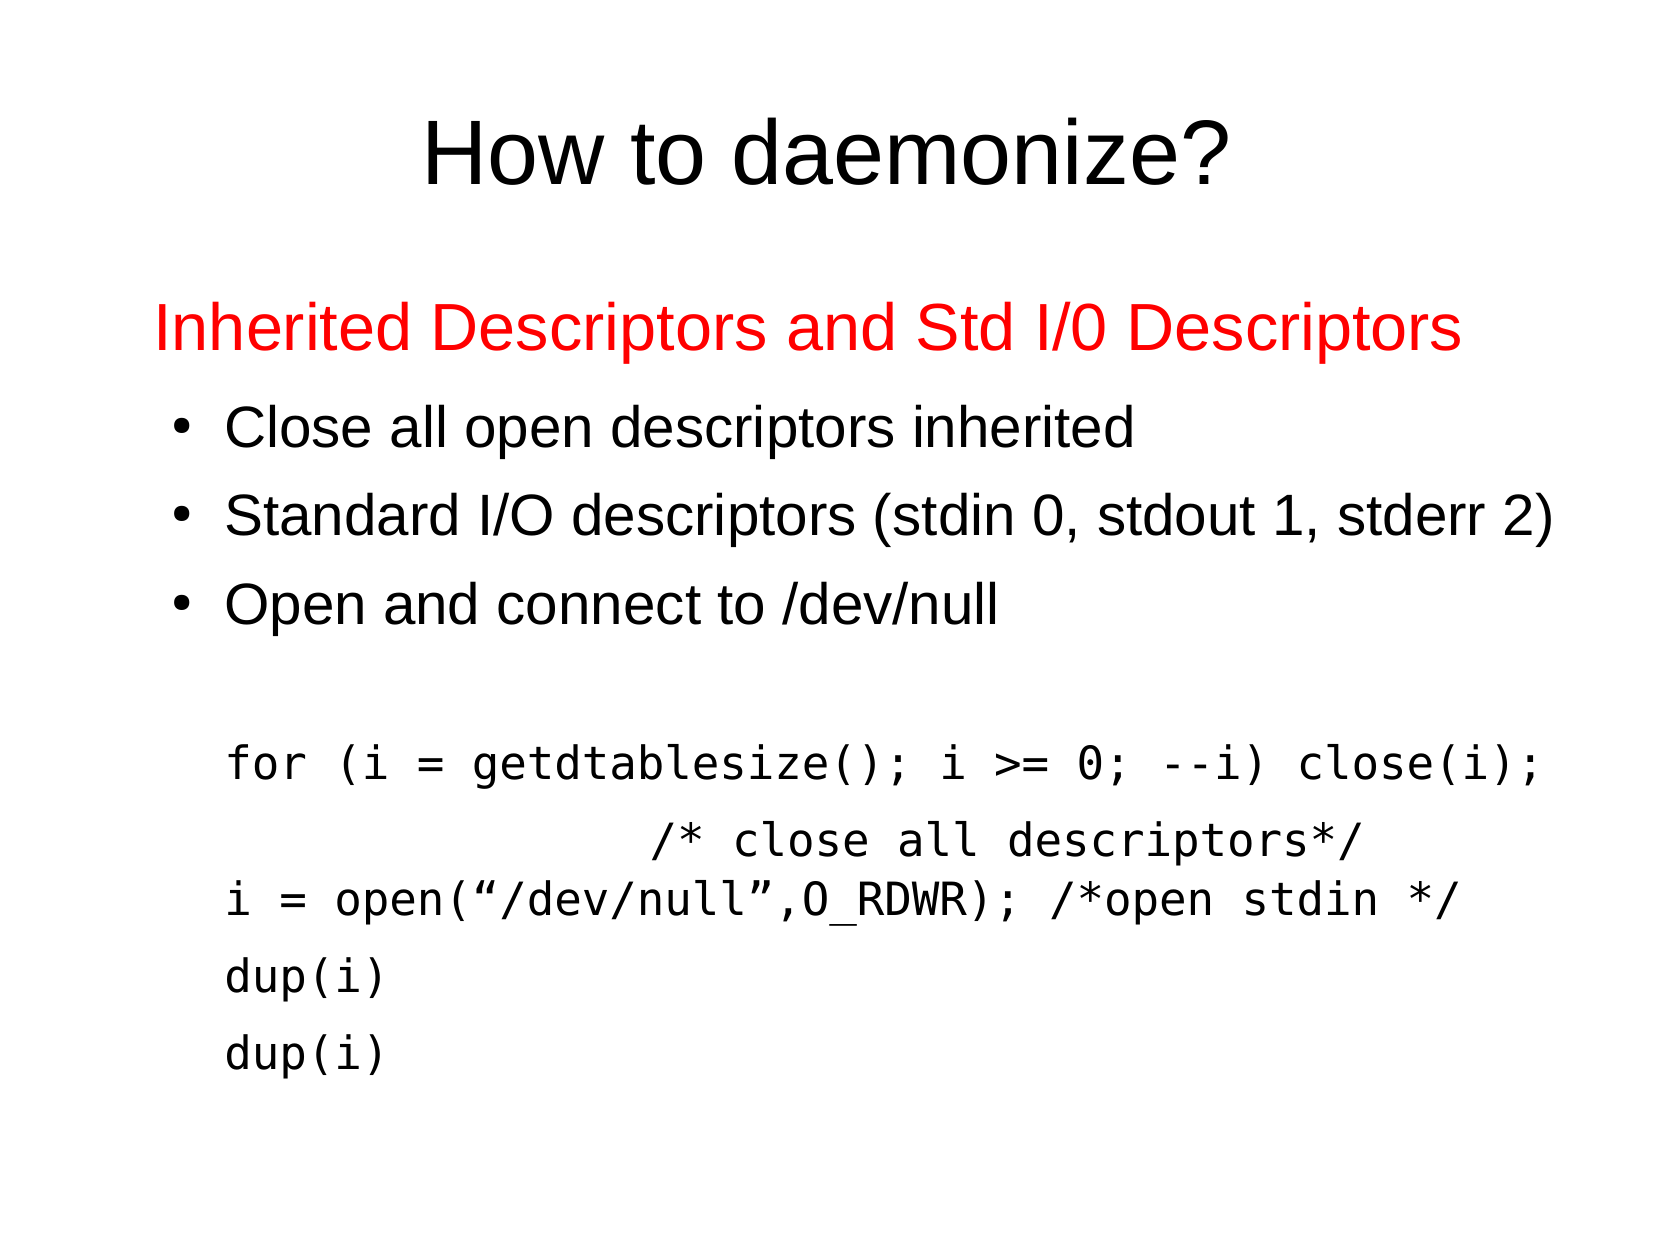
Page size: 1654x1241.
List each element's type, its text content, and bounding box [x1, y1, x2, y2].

title How to daemonize? [82, 56, 1571, 250]
list Inherited Descriptors and Std I/0 Descriptors Close all open descriptors inherited Standard I/O descriptors (stdin 0, stdout 1, stderr 2) Open and connect to /dev/null for (i = getdtablesize(); i >= 0; --i) close(i); /* close all descriptors*/ i = open(“/dev/null”,O_RDWR); /*open stdin */ dup(i) dup(i) [82, 290, 1571, 1109]
